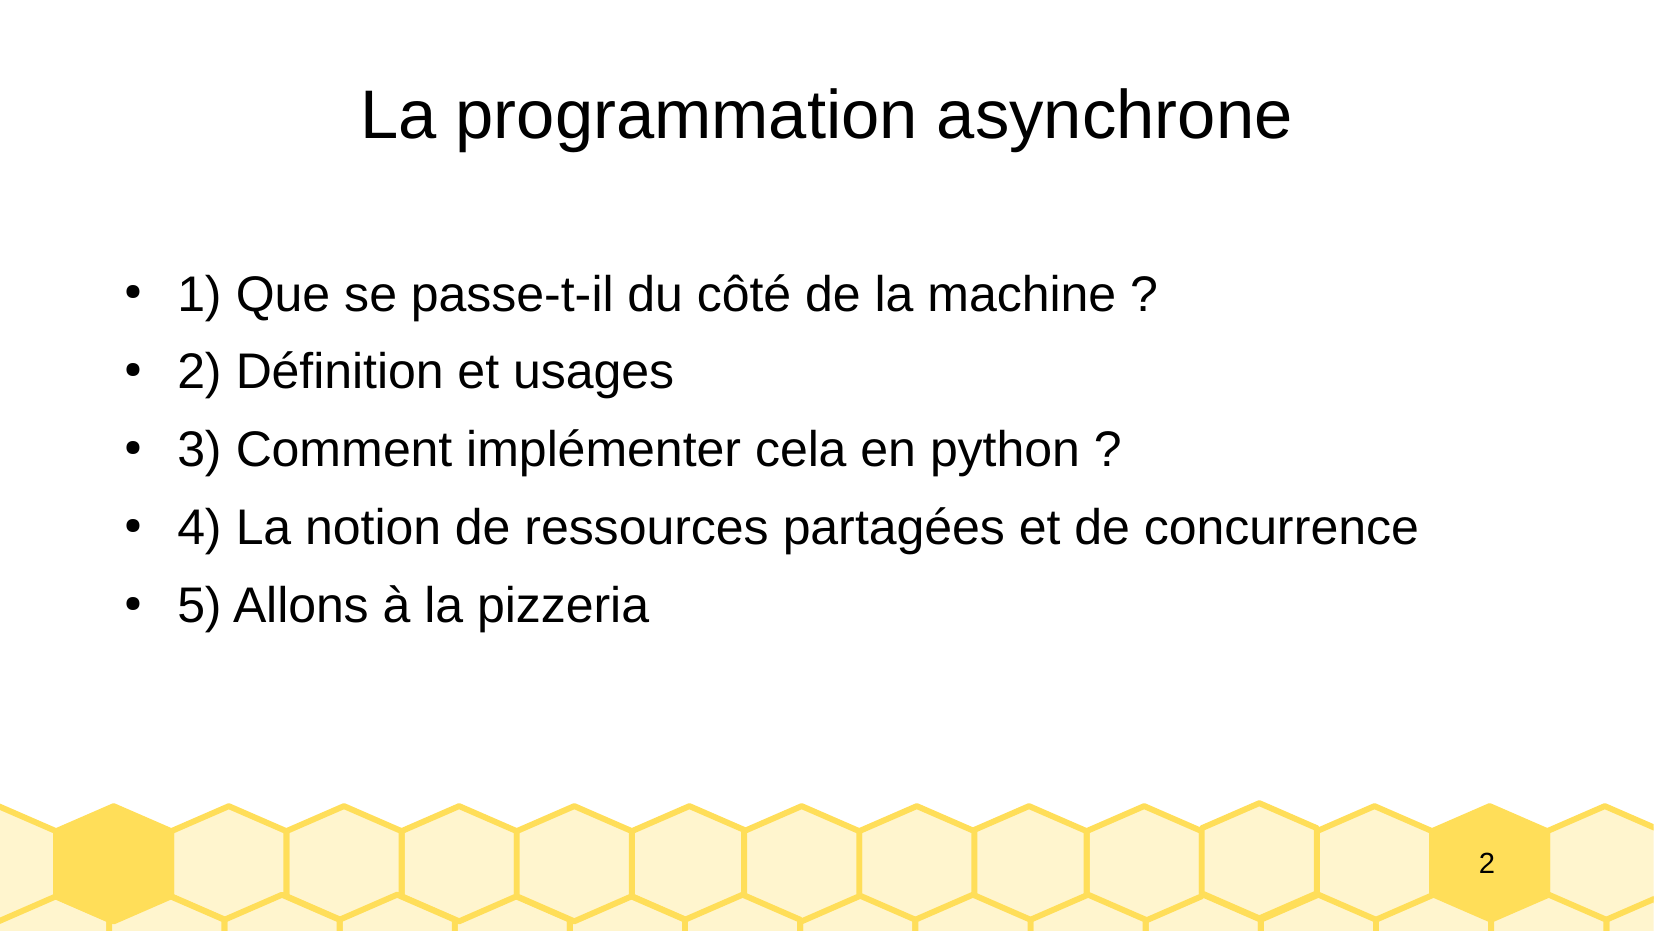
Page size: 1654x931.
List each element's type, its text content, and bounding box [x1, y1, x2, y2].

title La programmation asynchrone [82, 37, 1571, 193]
list 1) Que se passe-t-il du côté de la machine ? 2) Définition et usages 3) Comment implémenter cela en python ? 4) La notion de ressources partagées et de concurrence 5) Allons à la pizzeria [106, 265, 1595, 806]
